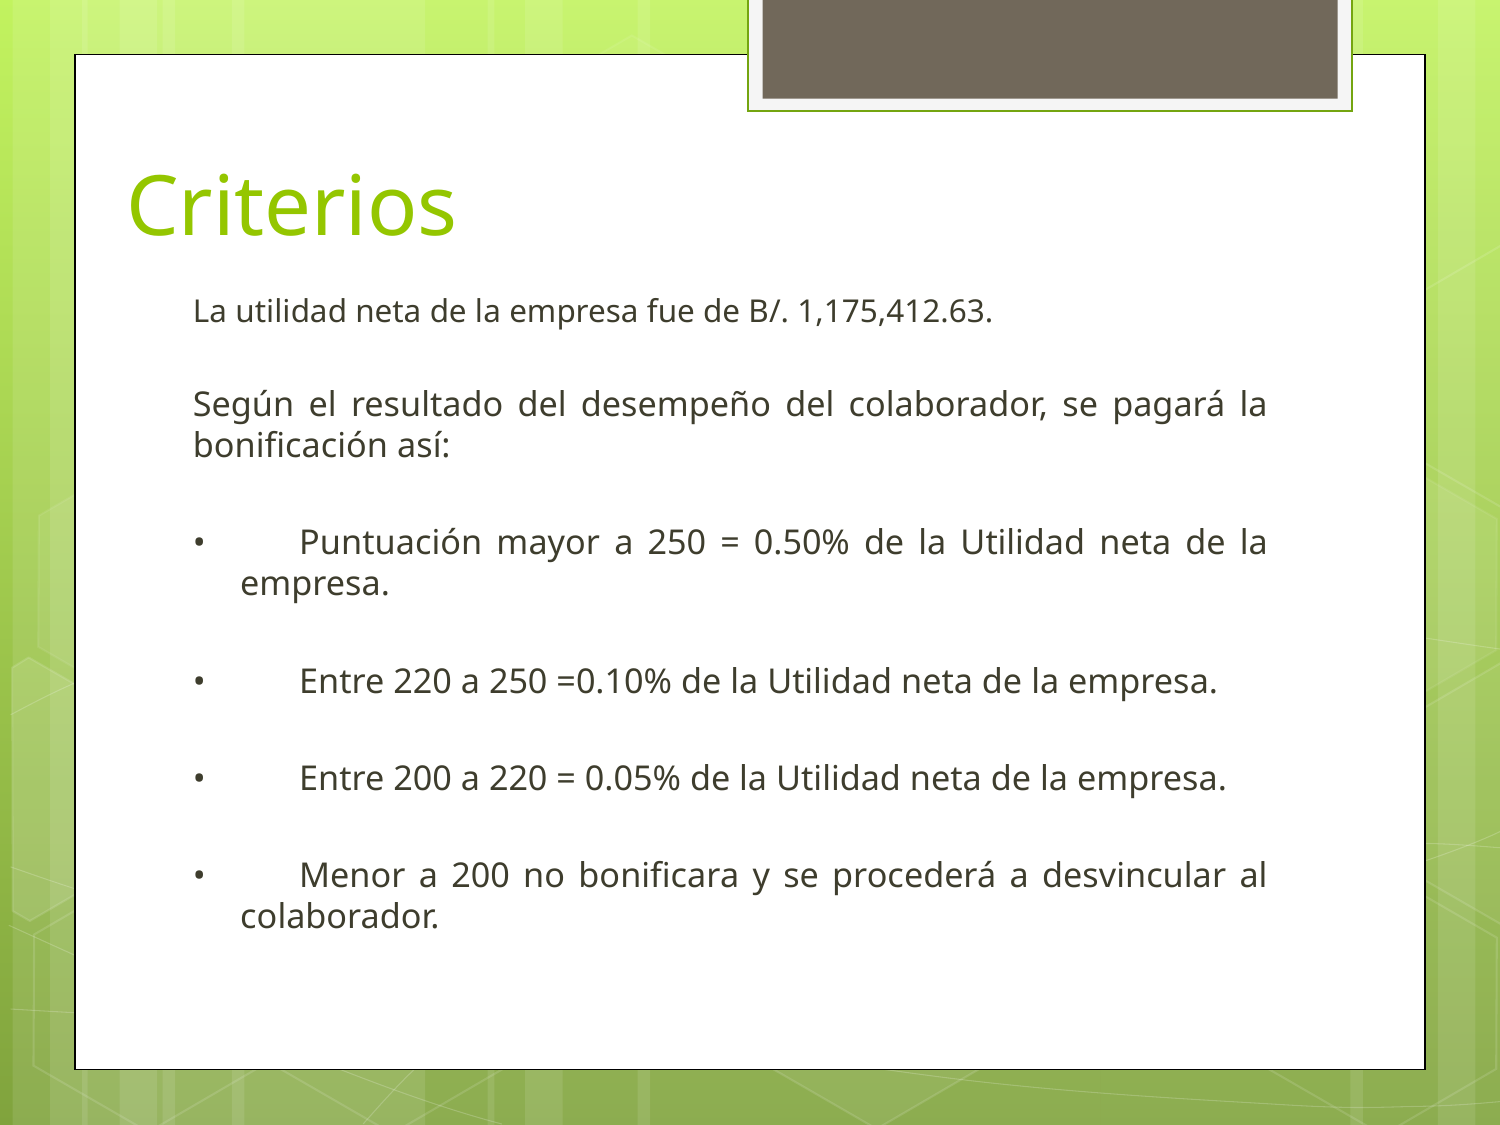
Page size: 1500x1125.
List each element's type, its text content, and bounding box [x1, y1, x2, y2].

list La utilidad neta de la empresa fue de B/. 1,175,412.63. Según el resultado del desempeño del colaborador, se pagará la bonificación así: • Puntuación mayor a 250 = 0.50% de la Utilidad neta de la empresa. • Entre 220 a 250 =0.10% de la Utilidad neta de la empresa. • Entre 200 a 220 = 0.05% de la Utilidad neta de la empresa. • Menor a 200 no bonificara y se procederá a desvincular al colaborador. [171, 283, 1283, 957]
title Criterios [111, 72, 1264, 260]
